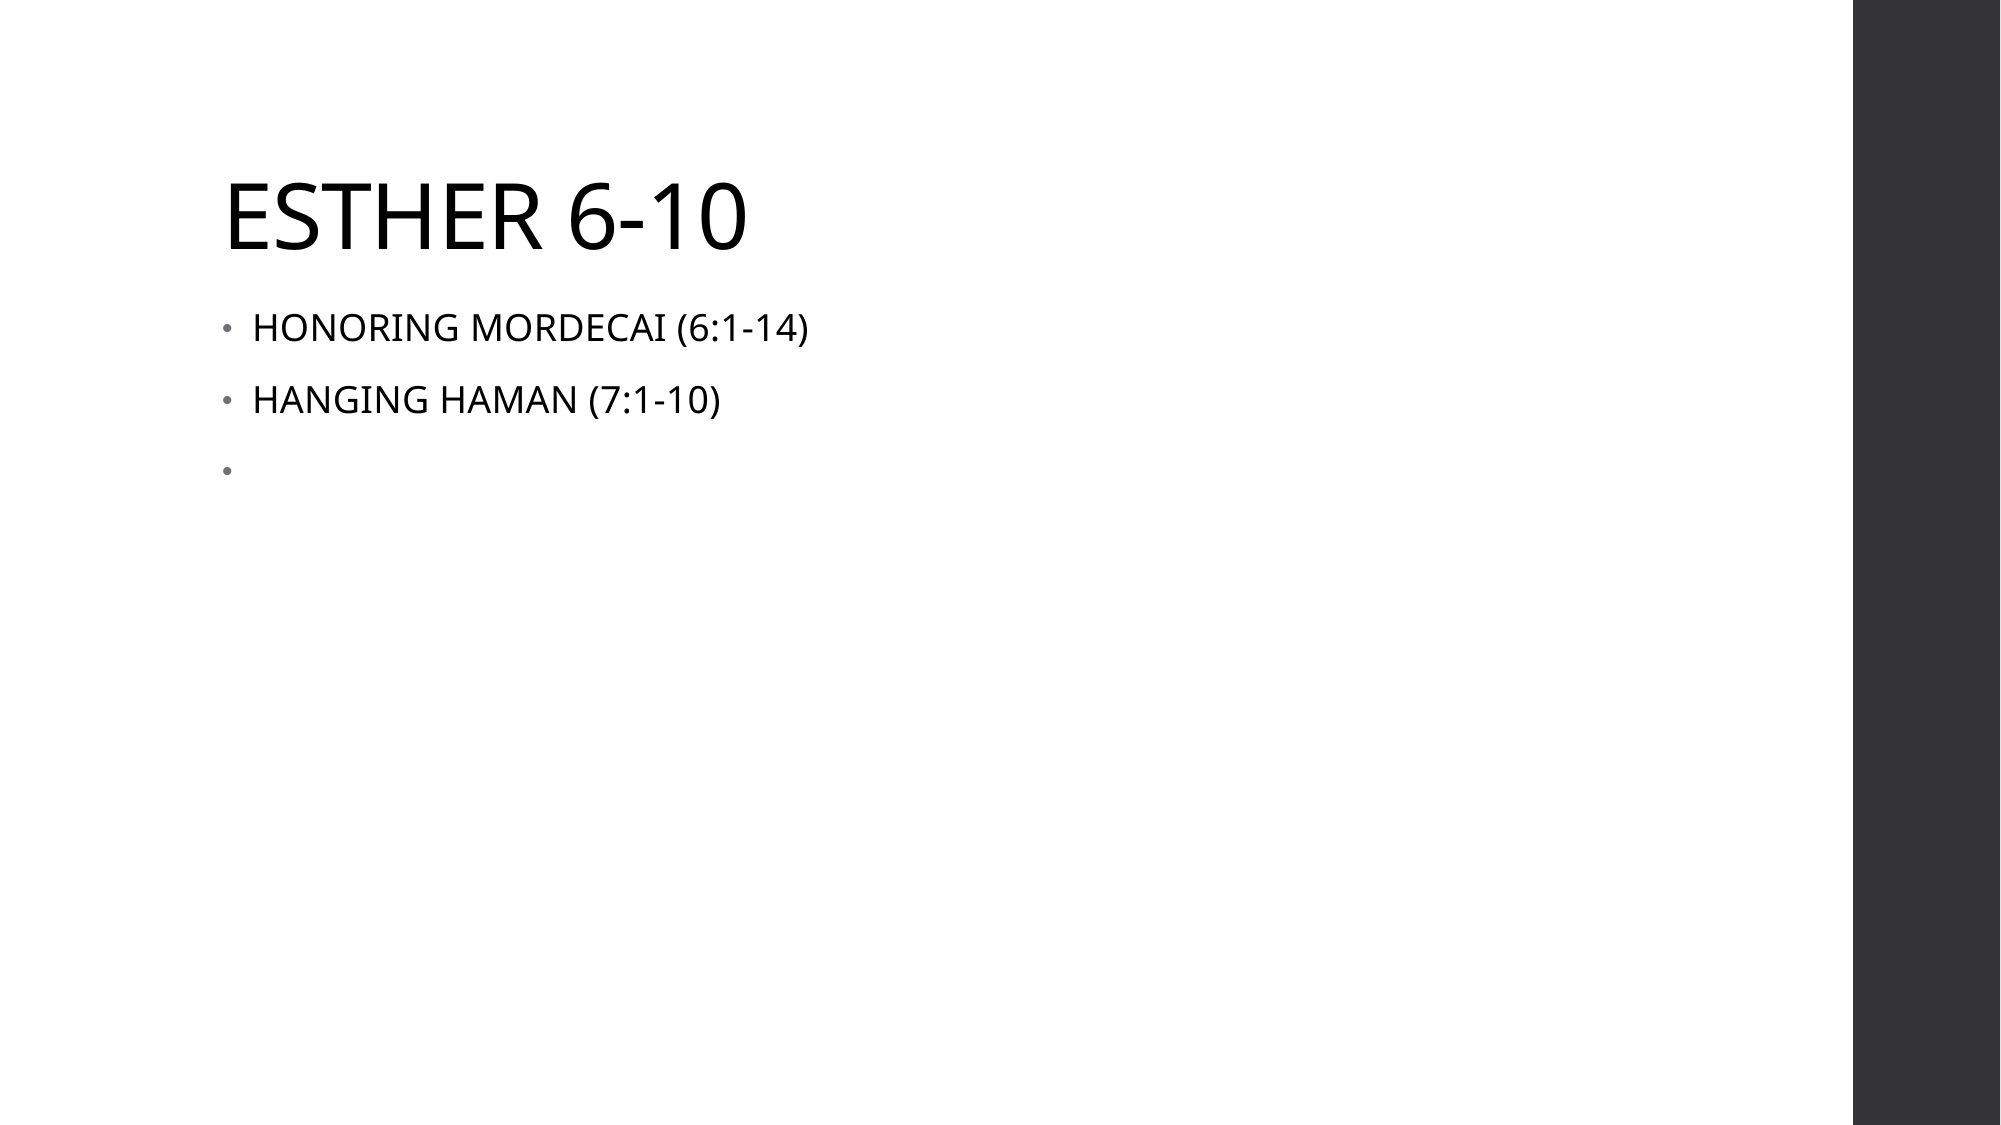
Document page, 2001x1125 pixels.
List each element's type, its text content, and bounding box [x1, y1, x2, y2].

title ESTHER 6-10 [206, 60, 1797, 278]
list HONORING MORDECAI (6:1-14) HANGING HAMAN (7:1-10) [206, 299, 1617, 1014]
